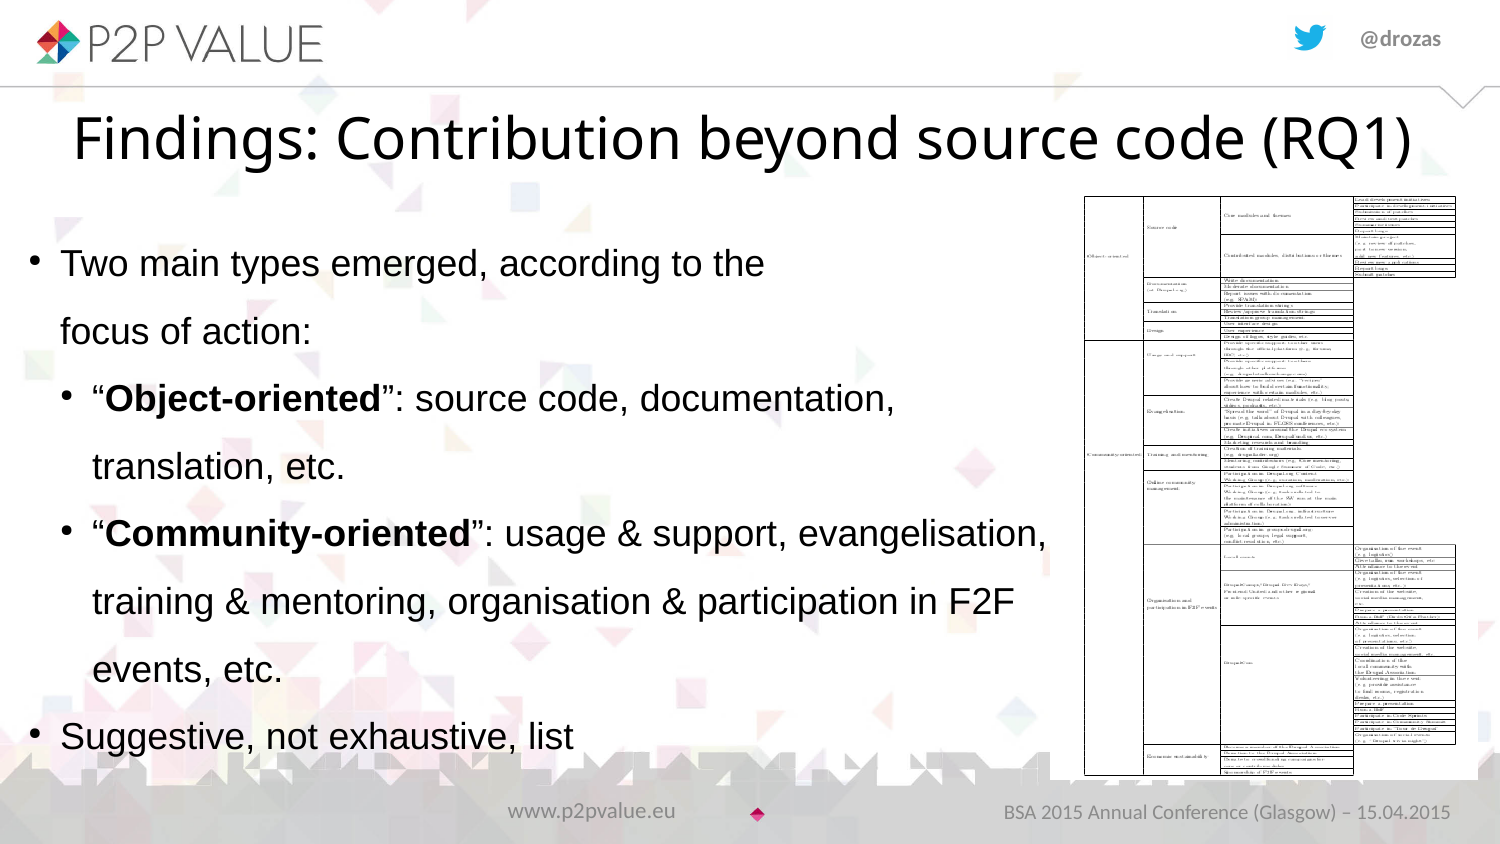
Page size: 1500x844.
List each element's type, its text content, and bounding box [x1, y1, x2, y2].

text_box www.p2pvalue.eu [501, 789, 720, 829]
text_box BSA 2015 Annual Conference (Glasgow) – 15.04.2015 [777, 788, 1470, 834]
subtitle Two main types emerged, according to the focus of action: “Object-oriented”: source code, documentation, translation, etc. “Community-oriented”: usage & support, evangelisation, training & mentoring, organisation & participation in F2F events, etc. Suggestive, not exhaustive, list [15, 210, 1050, 766]
picture [0, 0, 1500, 844]
text_box @drozas [1333, 15, 1455, 60]
title Findings: Contribution beyond source code (RQ1) [0, 92, 1486, 181]
